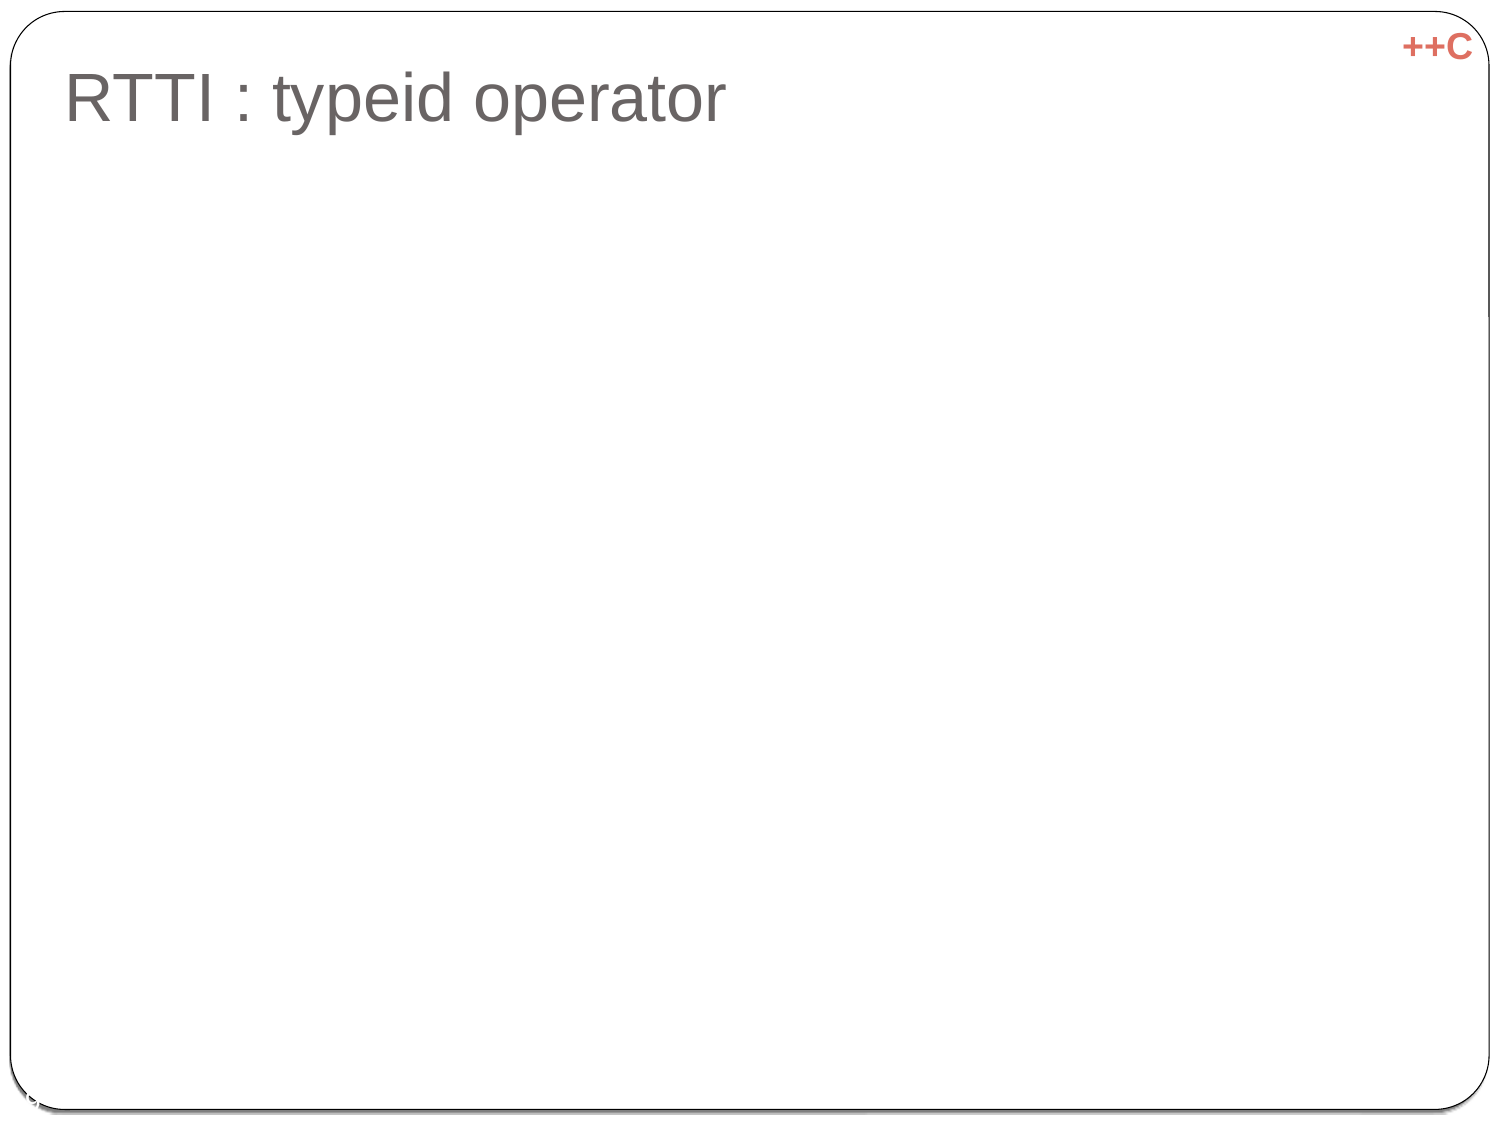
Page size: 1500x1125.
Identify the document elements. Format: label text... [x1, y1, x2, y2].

slide_number <number> [0, 1074, 50, 1125]
title RTTI : typeid operator [50, 45, 1450, 150]
